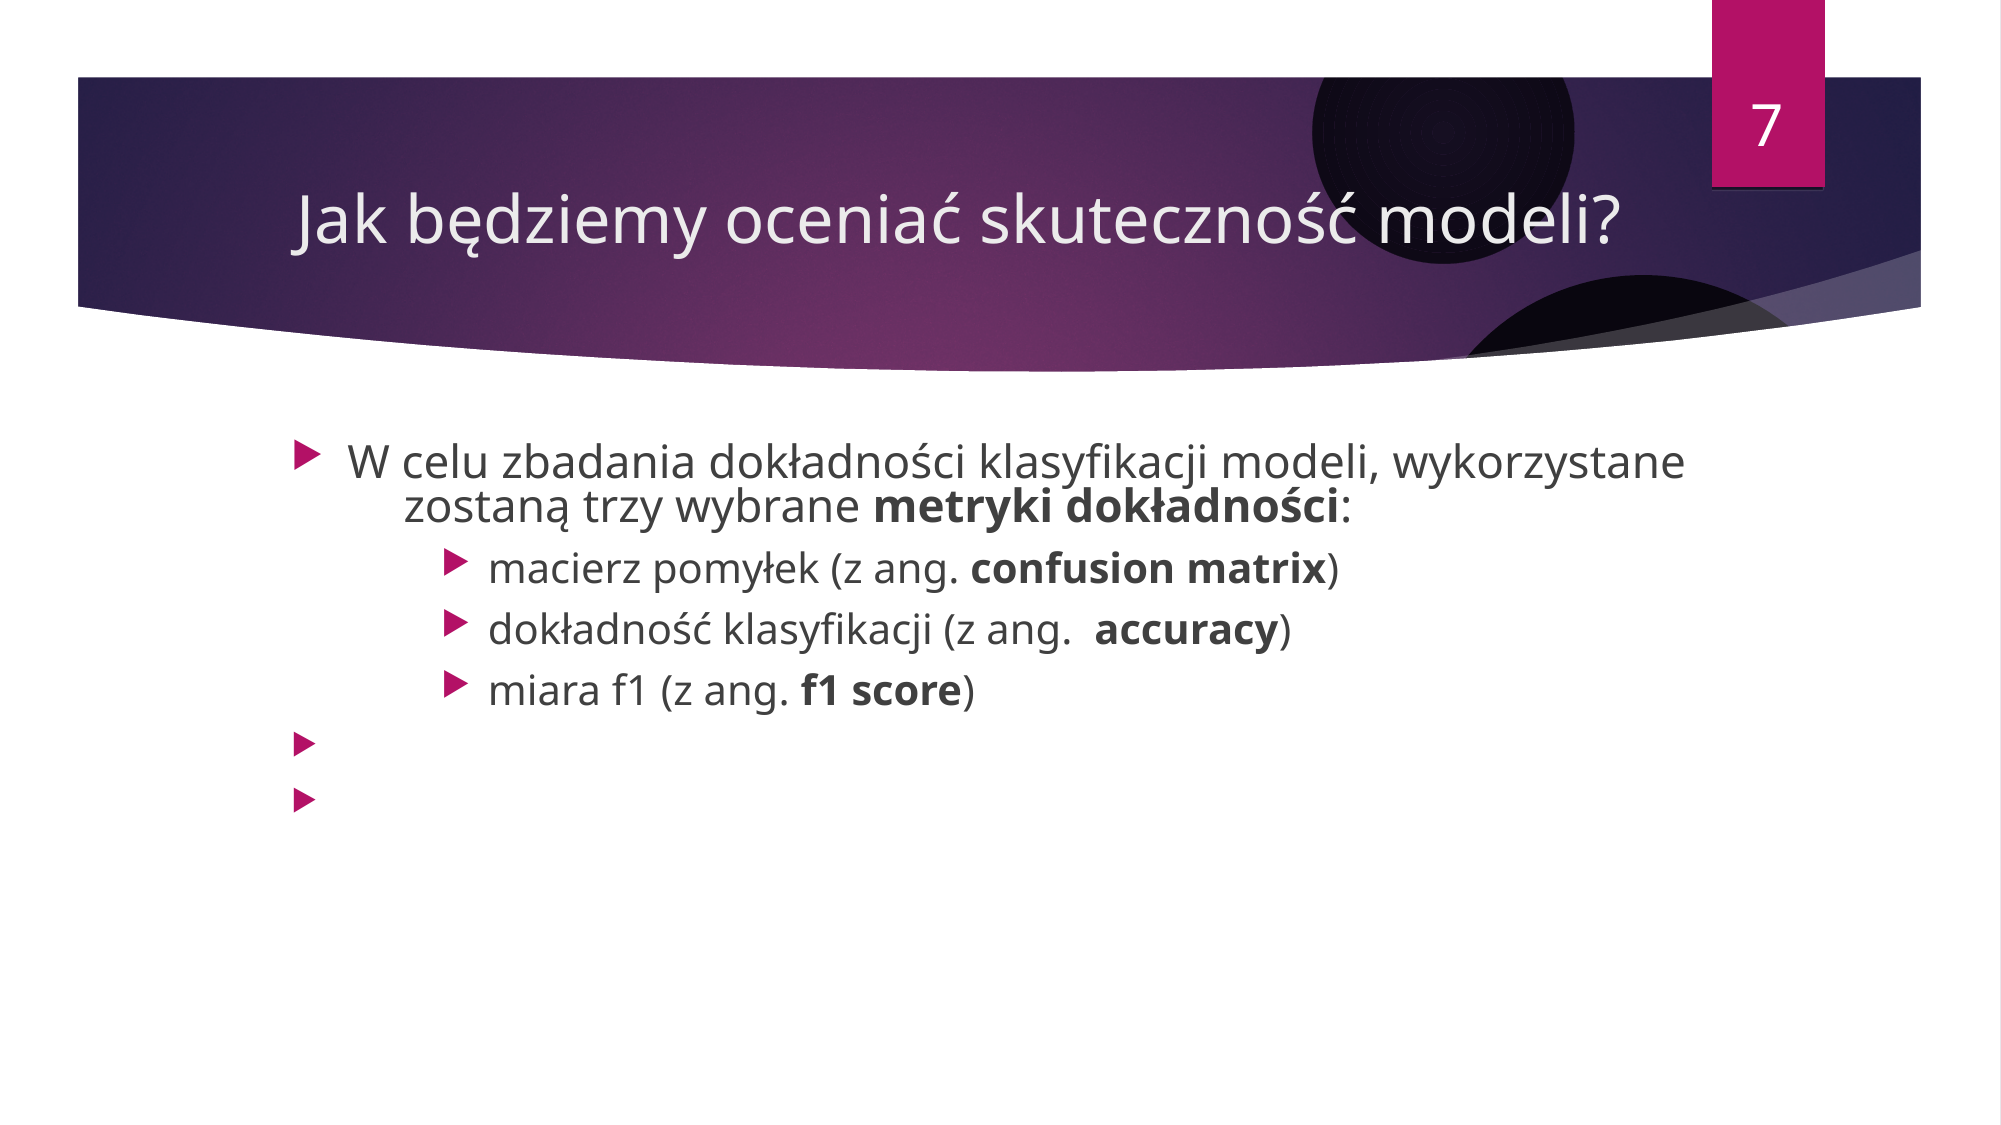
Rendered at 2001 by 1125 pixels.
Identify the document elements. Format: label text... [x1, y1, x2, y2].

title Jak będziemy oceniać skuteczność modeli? [281, 132, 1719, 302]
list W celu zbadania dokładności klasyfikacji modeli, wykorzystane zostaną trzy wybrane metryki dokładności: macierz pomyłek (z ang. confusion matrix) dokładność klasyfikacji (z ang. accuracy) miara f1 (z ang. f1 score) [276, 435, 1762, 784]
text_box [1698, 48, 1836, 175]
